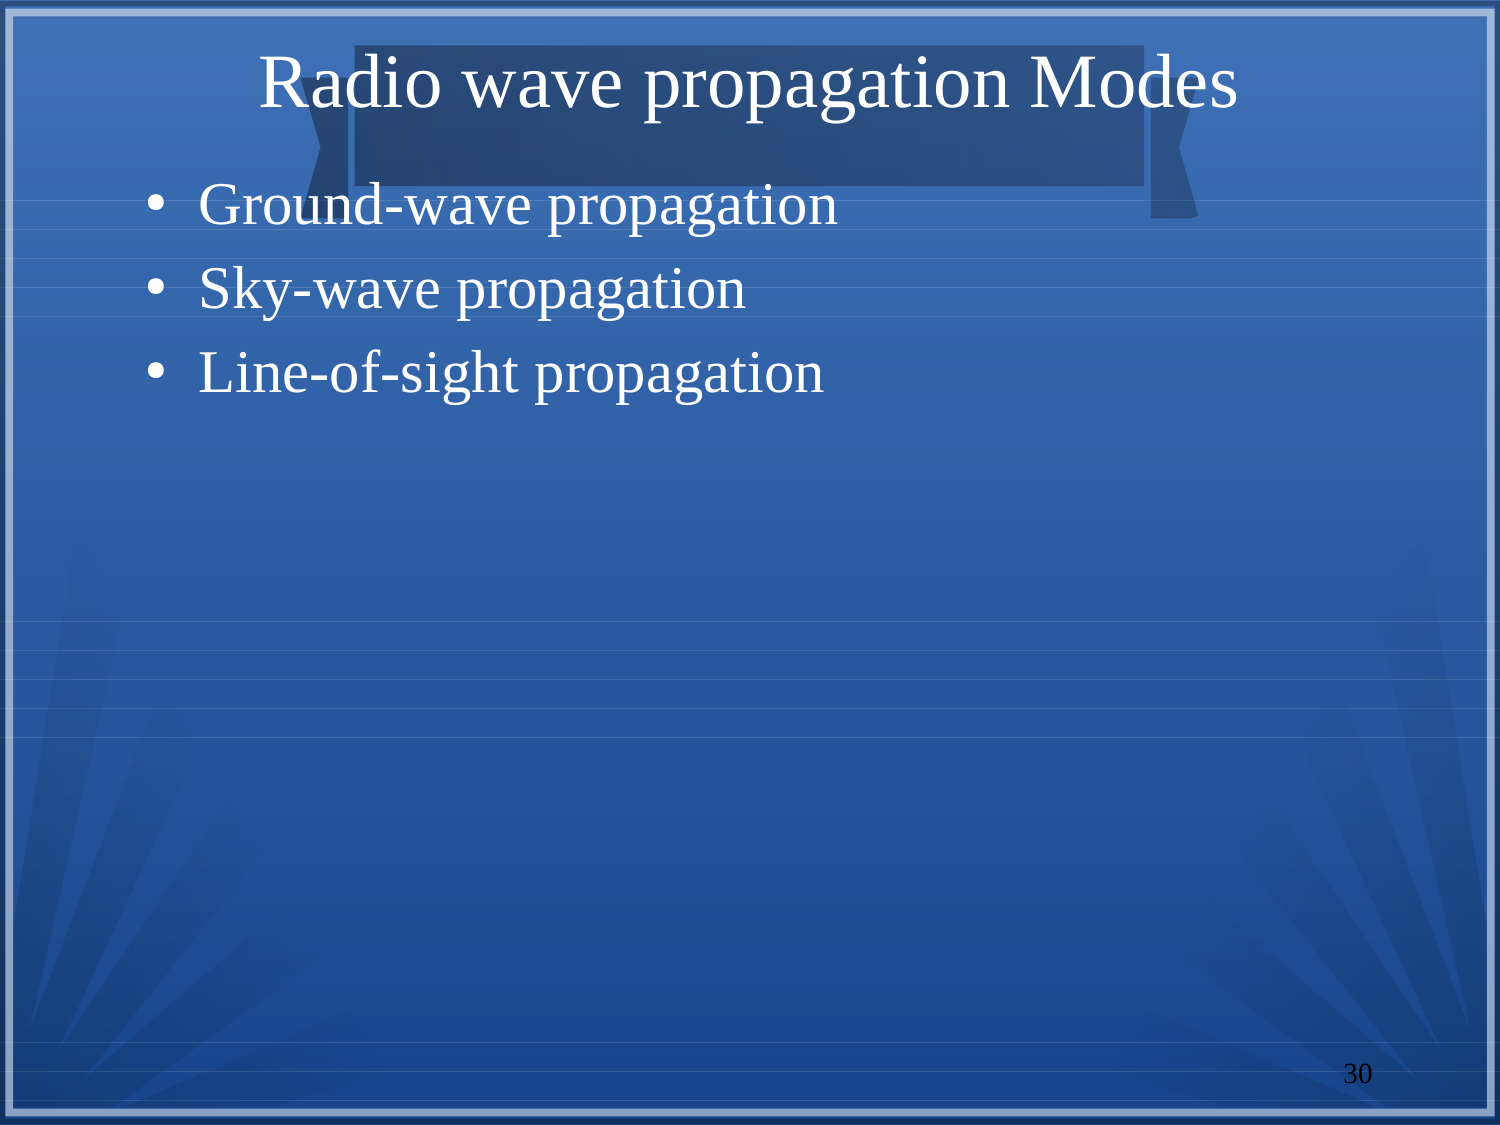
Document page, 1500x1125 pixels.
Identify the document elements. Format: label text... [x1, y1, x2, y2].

text_box 47 [1074, 1050, 1388, 1125]
list Ground-wave propagation Sky-wave propagation Line-of-sight propagation [112, 162, 1388, 1088]
title Radio wave propagation Modes [112, 0, 1388, 162]
